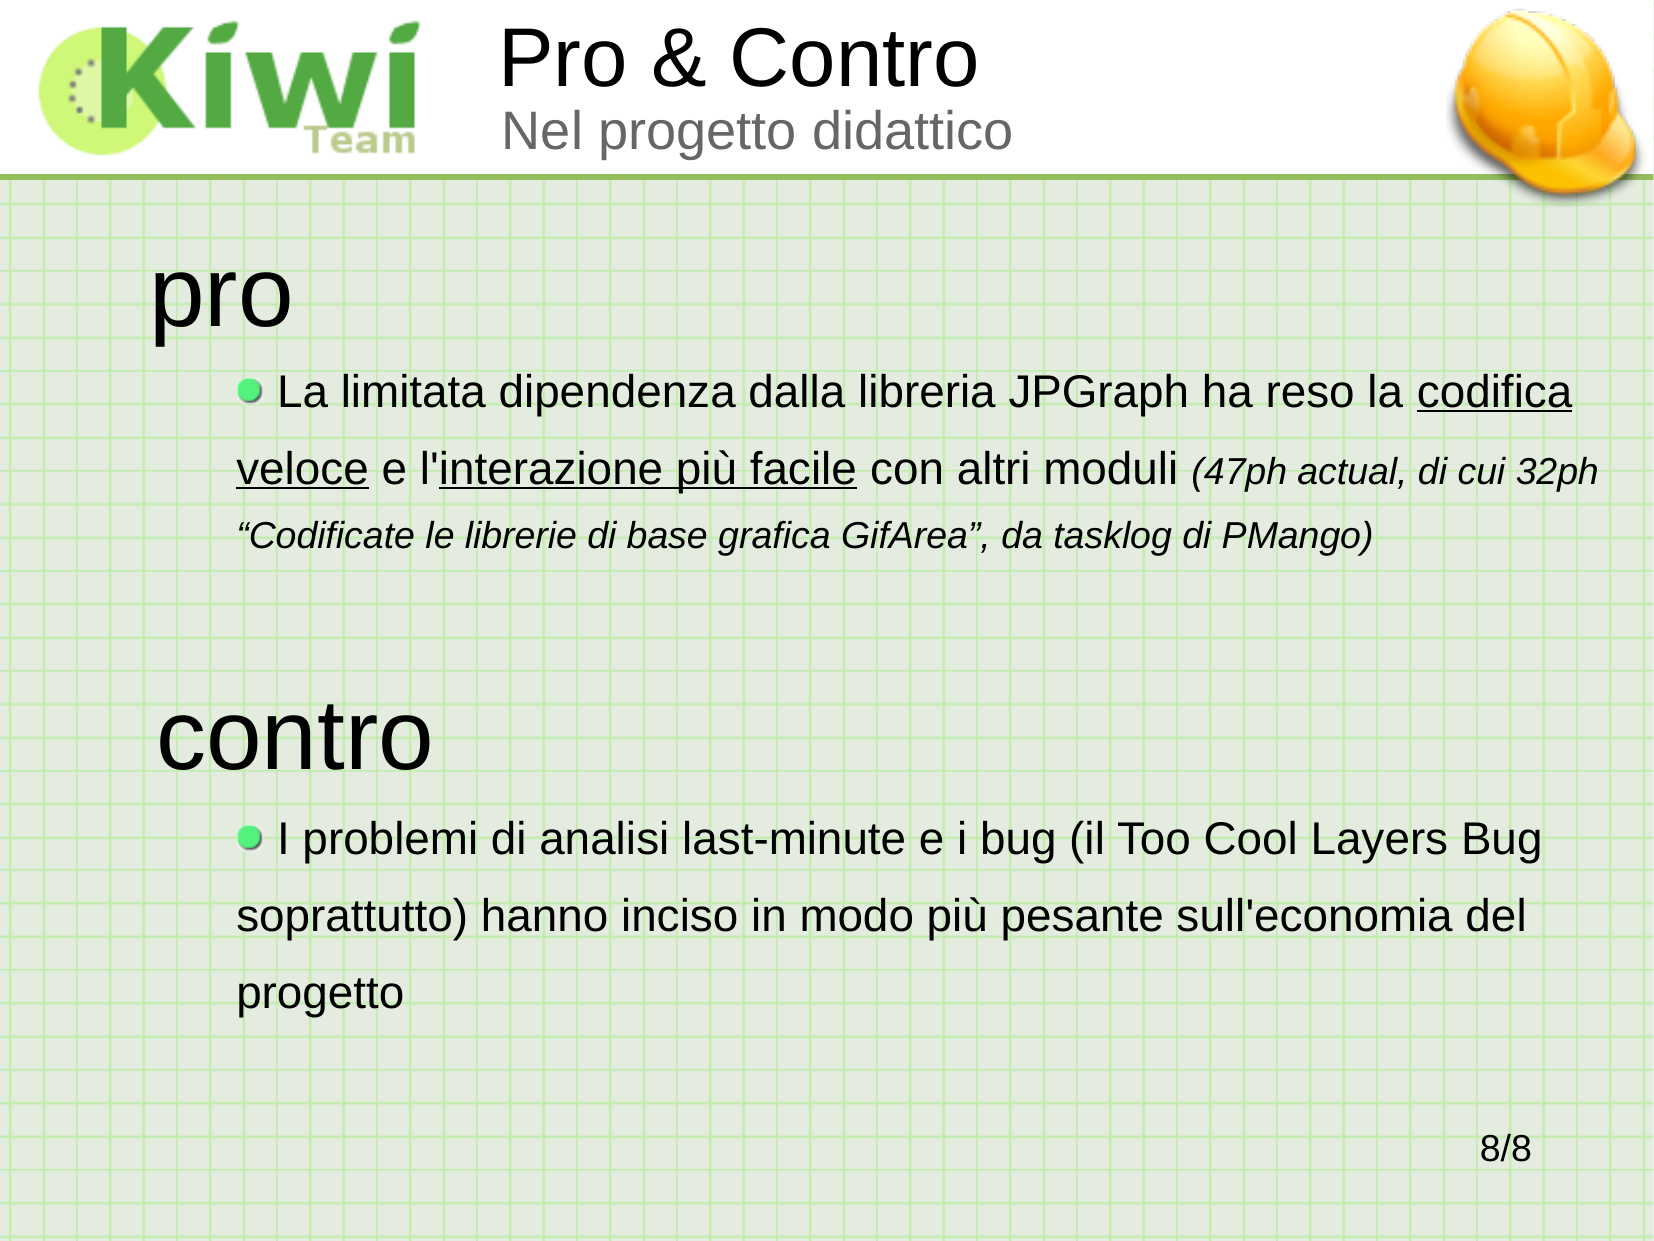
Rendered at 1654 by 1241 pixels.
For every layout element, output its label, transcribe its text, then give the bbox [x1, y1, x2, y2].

picture [0, 0, 1654, 1241]
text_box pro [59, 236, 384, 349]
text_box La limitata dipendenza dalla libreria JPGraph ha reso la codifica veloce e l'interazione più facile con altri moduli (47ph actual, di cui 32ph “Codificate le librerie di base grafica GifArea”, da tasklog di PMango) I problemi di analisi last-minute e i bug (il Too Cool Layers Bug soprattutto) hanno inciso in modo più pesante sull'economia del progetto [236, 354, 1625, 1004]
text_box [0, 0, 1446, 174]
picture [29, 7, 438, 166]
text_box contro [118, 679, 473, 791]
title Nel progetto didattico [501, 88, 1329, 173]
text_box 8/8 [1446, 1115, 1565, 1182]
title Pro & Contro [444, 0, 1034, 146]
